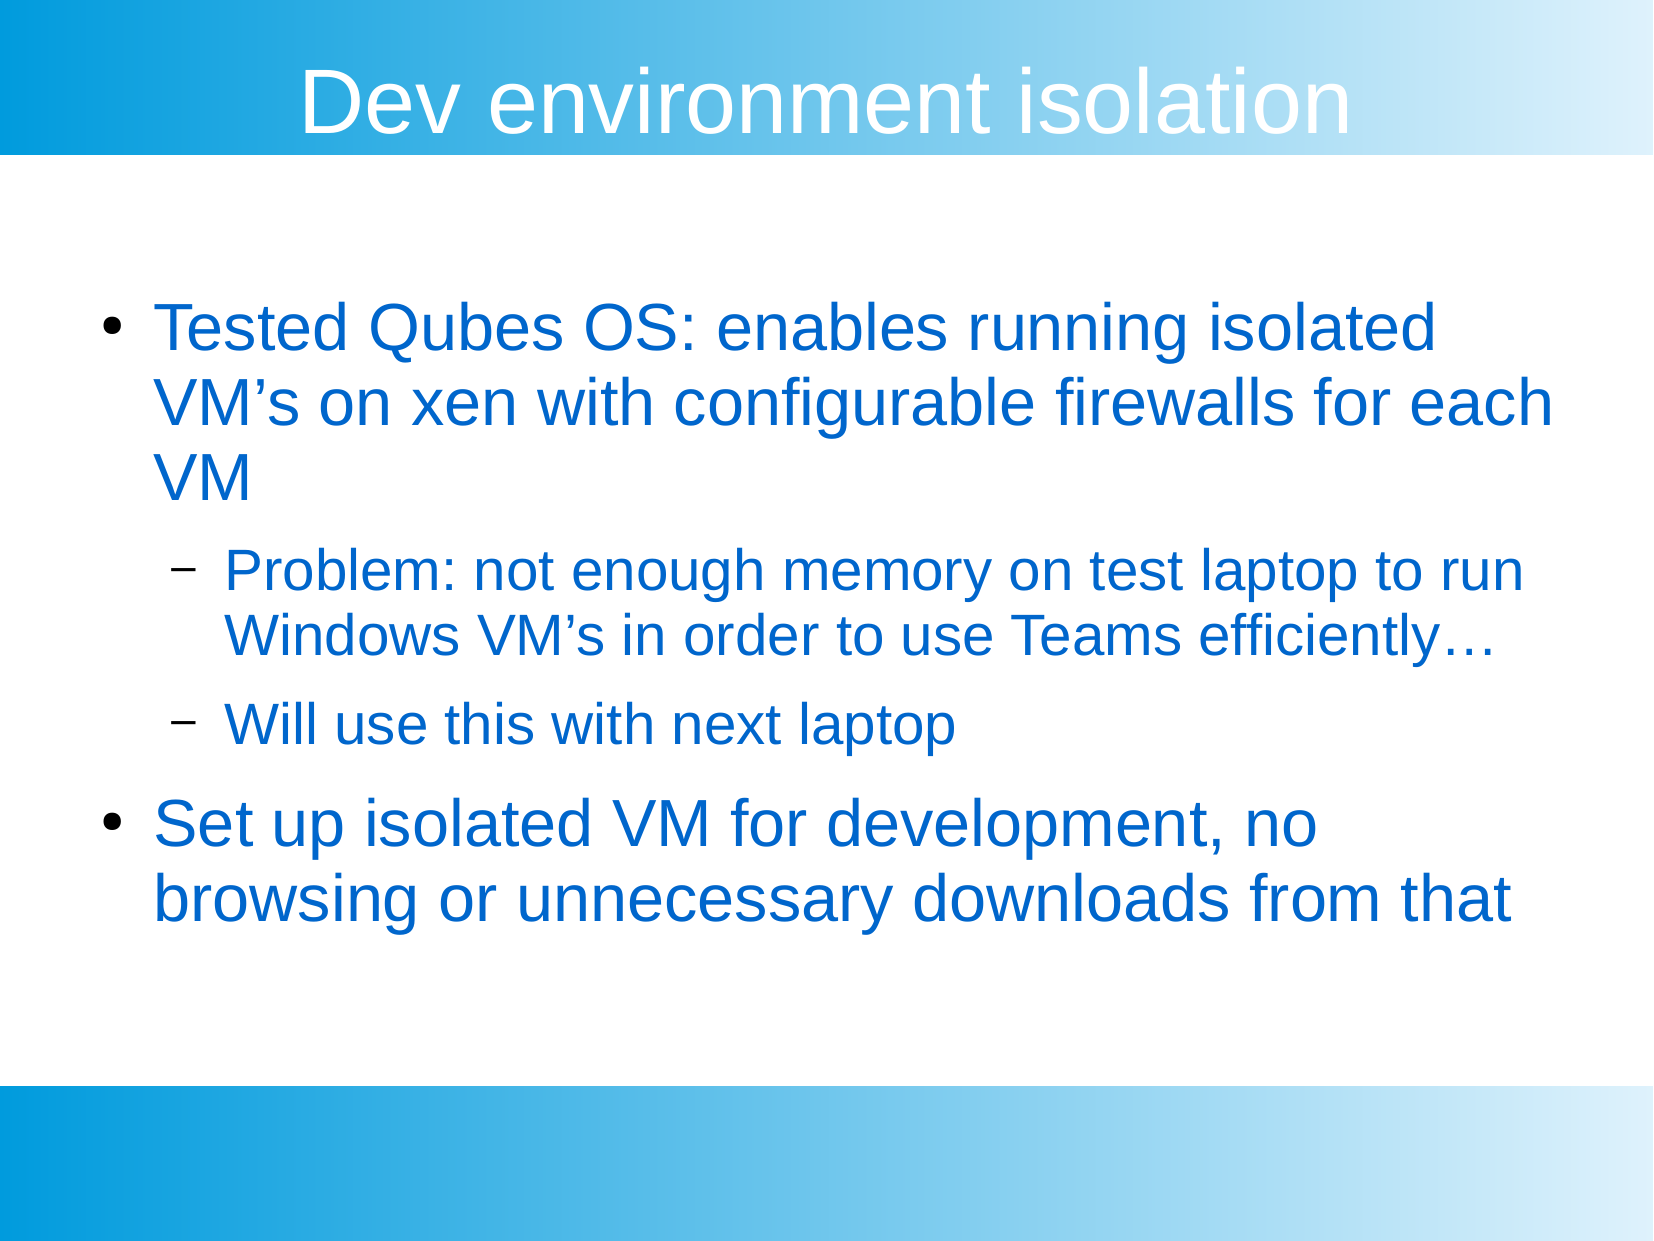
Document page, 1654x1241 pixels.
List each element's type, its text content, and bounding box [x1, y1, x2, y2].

title Dev environment isolation [82, 49, 1571, 155]
list Tested Qubes OS: enables running isolated VM’s on xen with configurable firewalls for each VM Problem: not enough memory on test laptop to run Windows VM’s in order to use Teams efficiently… Will use this with next laptop Set up isolated VM for development, no browsing or unnecessary downloads from that [82, 290, 1571, 1010]
